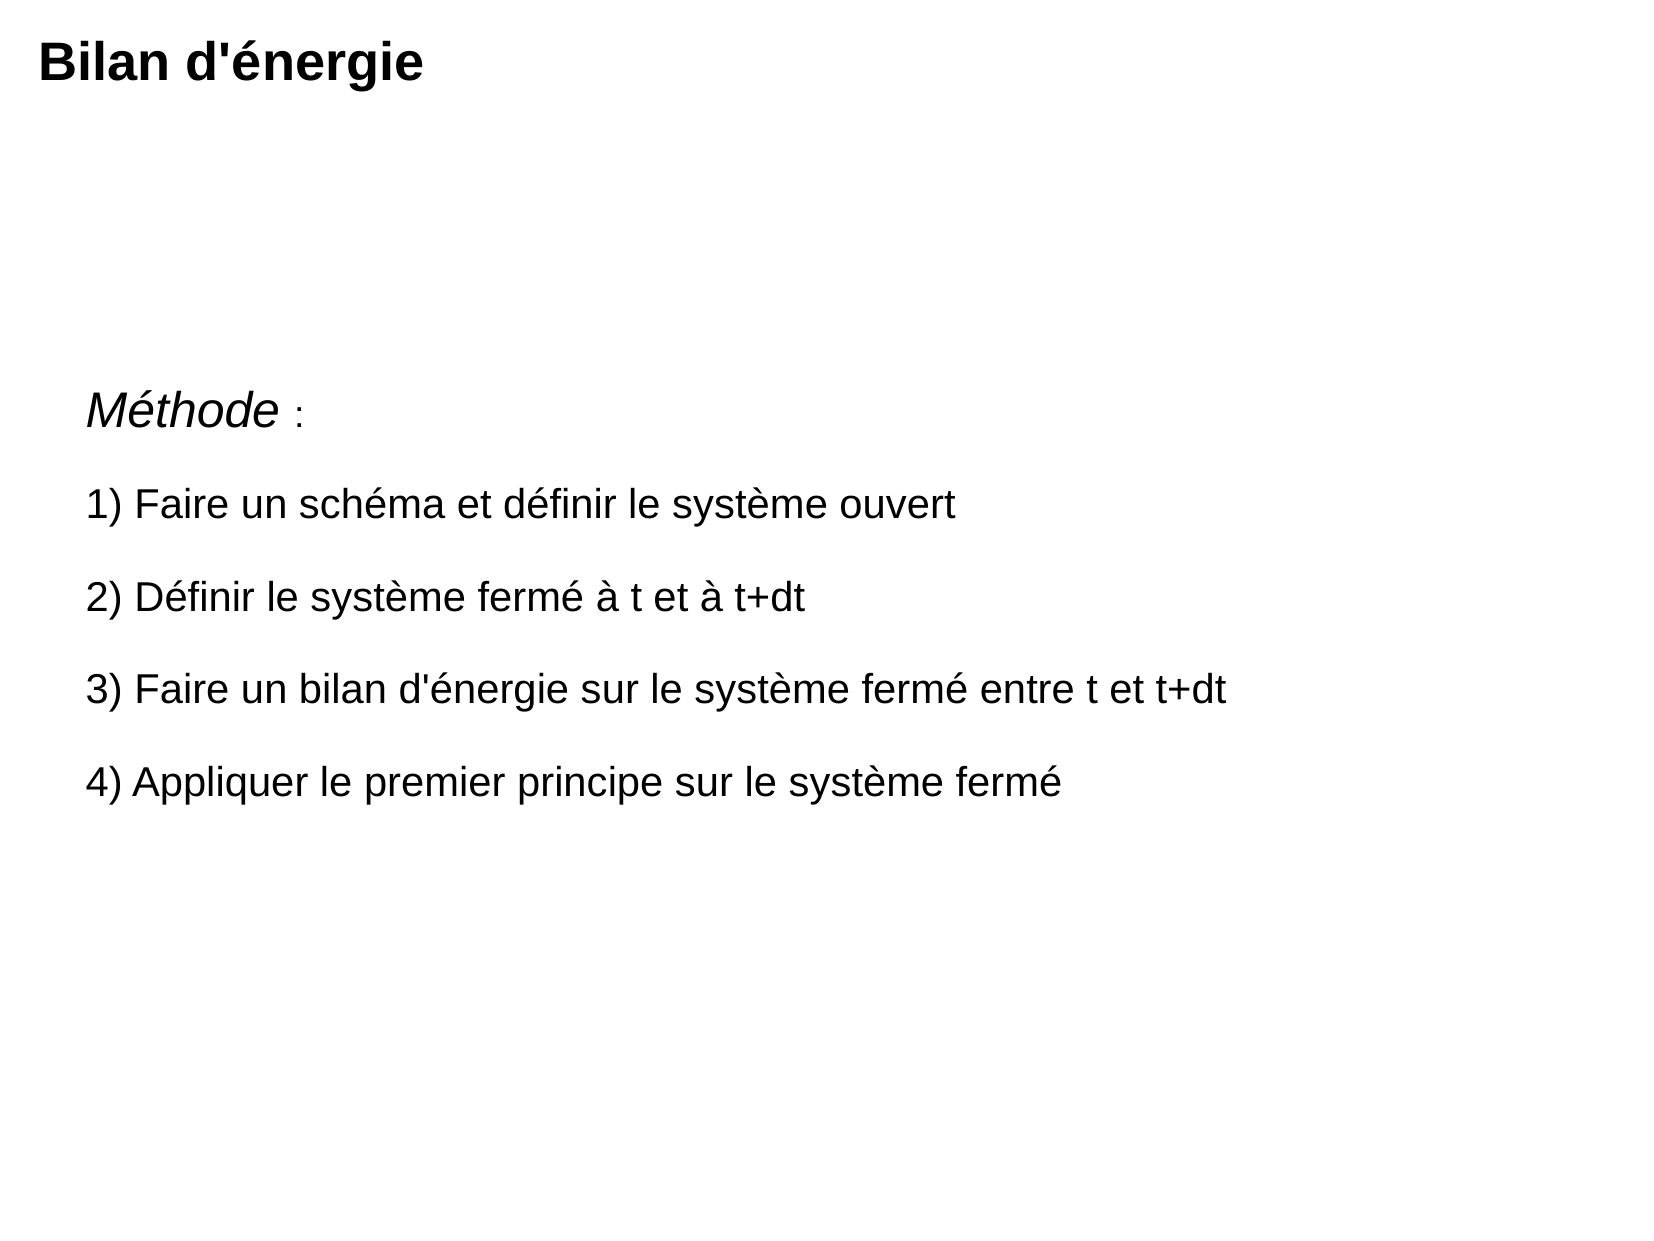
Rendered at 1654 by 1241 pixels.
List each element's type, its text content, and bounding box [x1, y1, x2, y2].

text_box Méthode : 1) Faire un schéma et définir le système ouvert 2) Définir le système fermé à t et à t+dt 3) Faire un bilan d'énergie sur le système fermé entre t et t+dt 4) Appliquer le premier principe sur le système fermé [70, 375, 1595, 816]
text_box Bilan d'énergie [23, 23, 662, 101]
